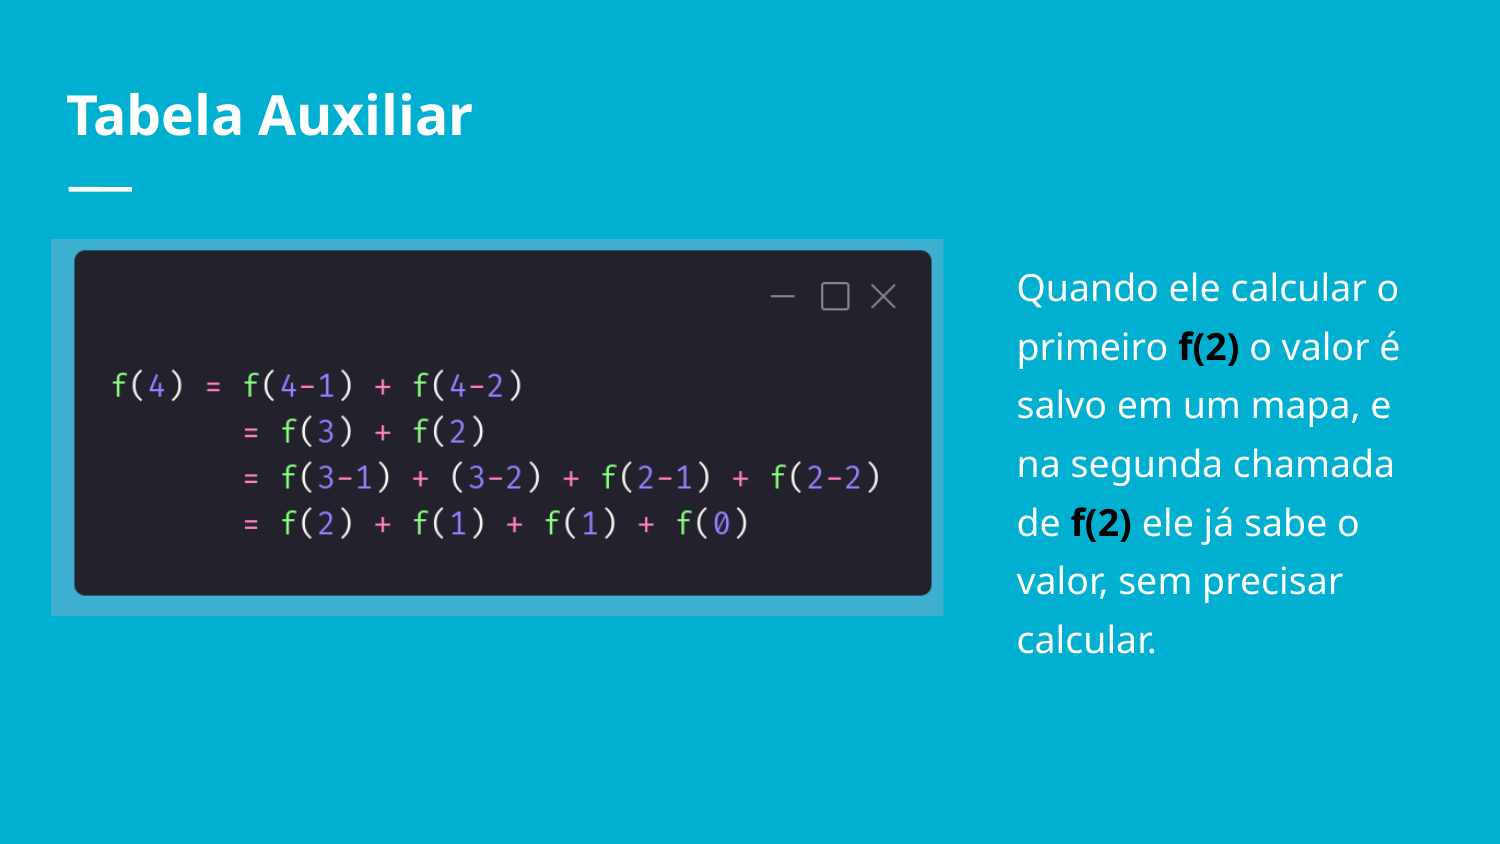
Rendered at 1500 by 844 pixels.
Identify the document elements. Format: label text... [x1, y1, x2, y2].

title Tabela Auxiliar [51, 61, 1449, 167]
picture [51, 239, 944, 616]
list Quando ele calcular o primeiro f(2) o valor é salvo em um mapa, e na segunda chamada de f(2) ele já sabe o valor, sem precisar calcular. [1001, 239, 1449, 800]
